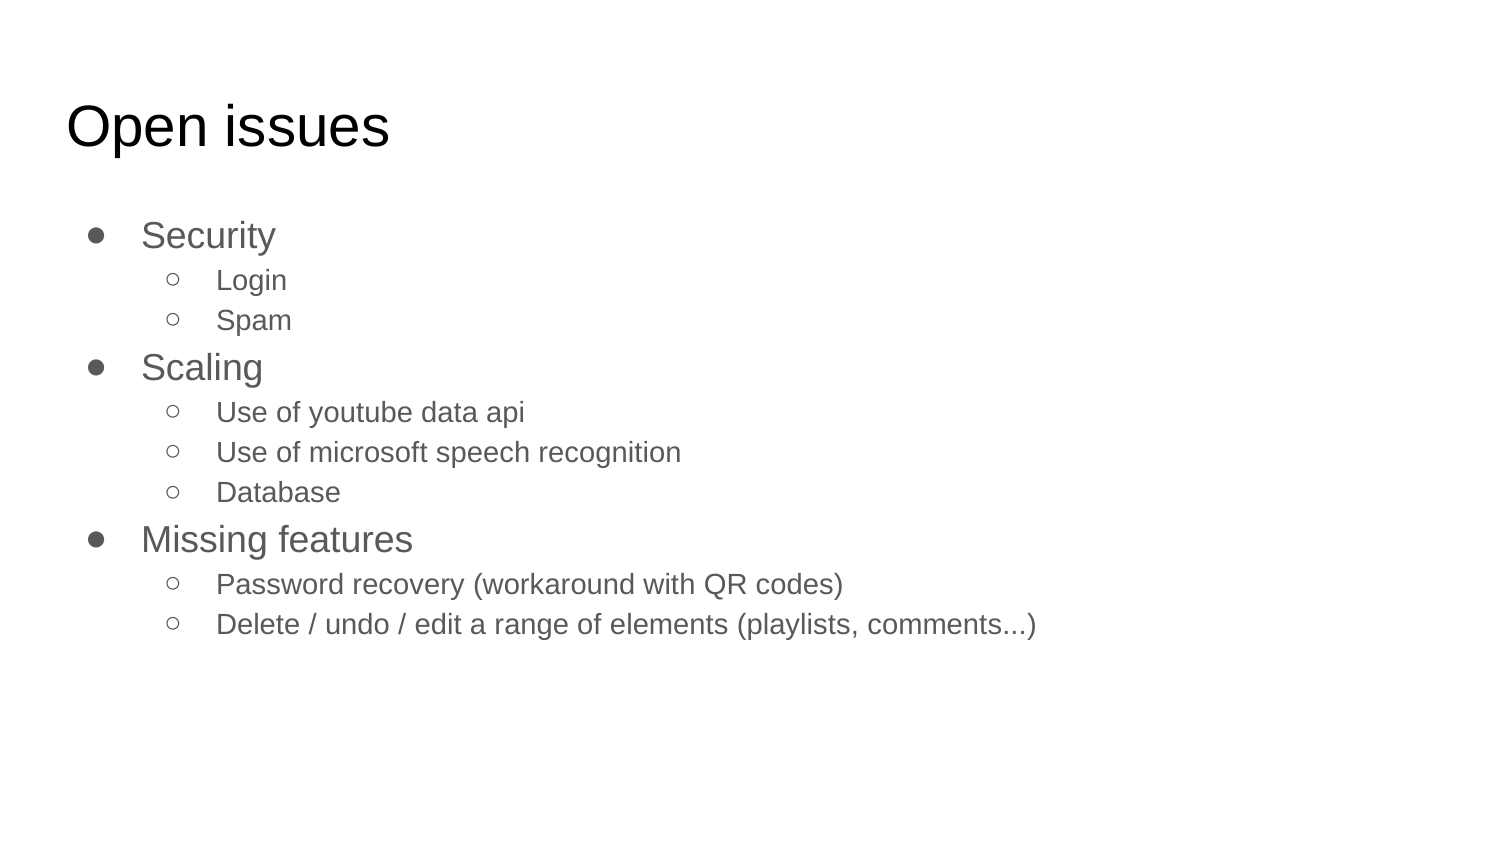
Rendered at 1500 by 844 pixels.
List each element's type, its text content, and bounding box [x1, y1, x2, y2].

title Open issues [51, 72, 1449, 167]
list Security Login Spam Scaling Use of youtube data api Use of microsoft speech recognition Database Missing features Password recovery (workaround with QR codes) Delete / undo / edit a range of elements (playlists, comments...) [51, 189, 1449, 750]
